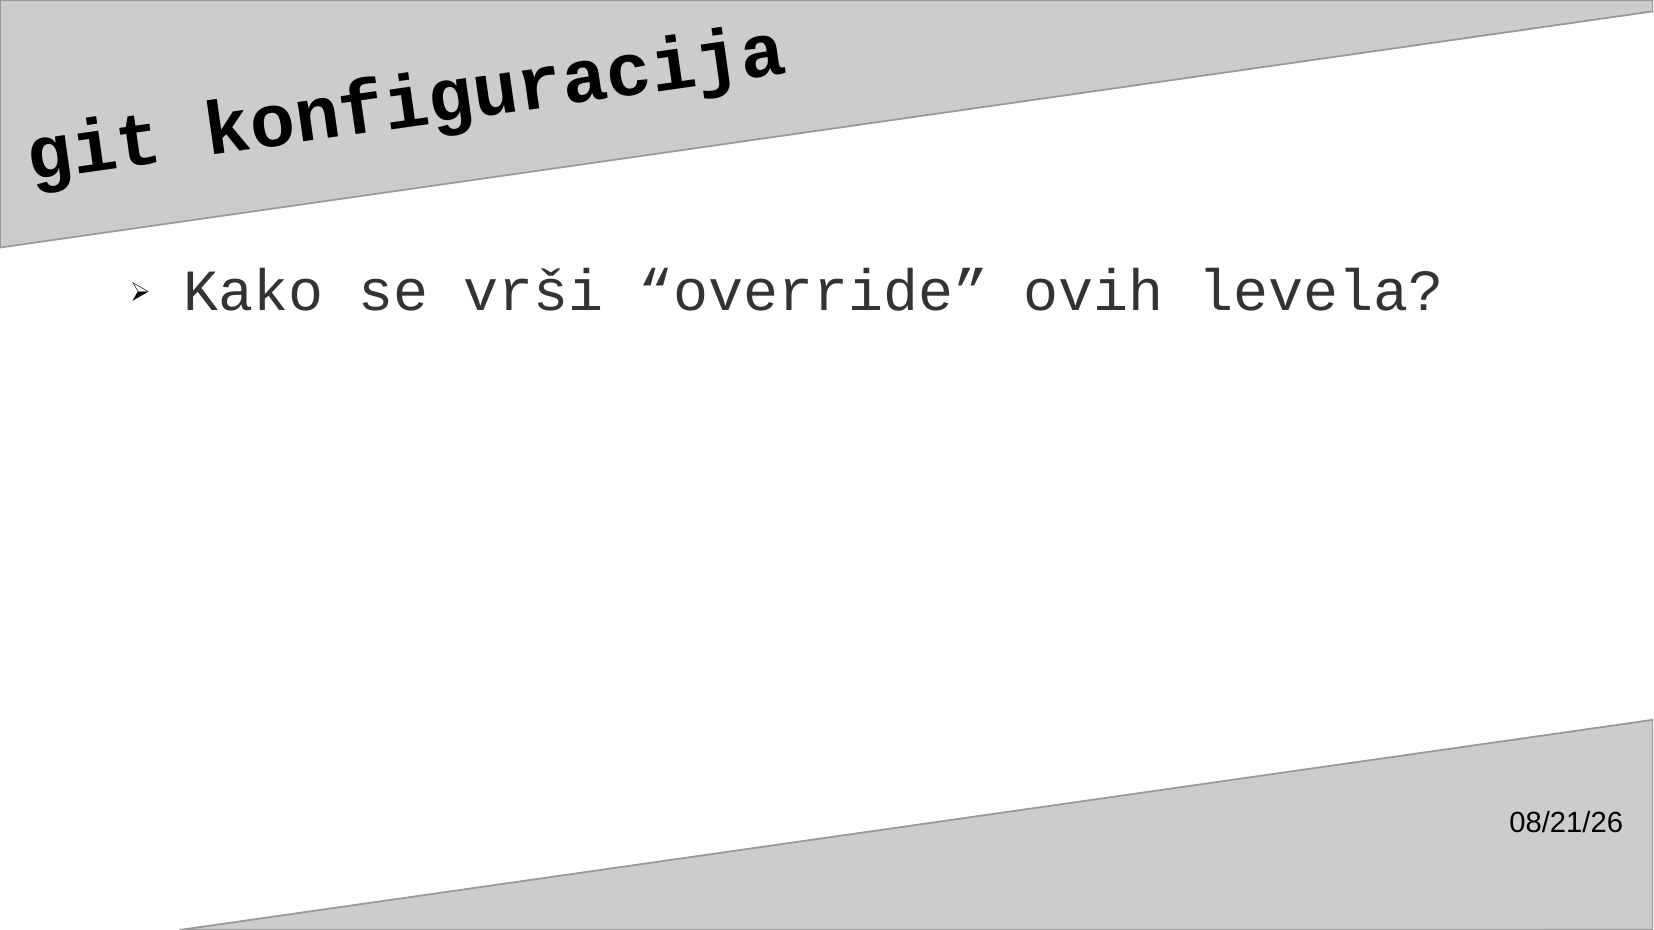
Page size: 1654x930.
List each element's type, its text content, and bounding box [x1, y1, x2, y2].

list Kako se vrši “override” ovih levela? [112, 262, 1493, 840]
title git konfiguracija [16, 0, 1501, 239]
